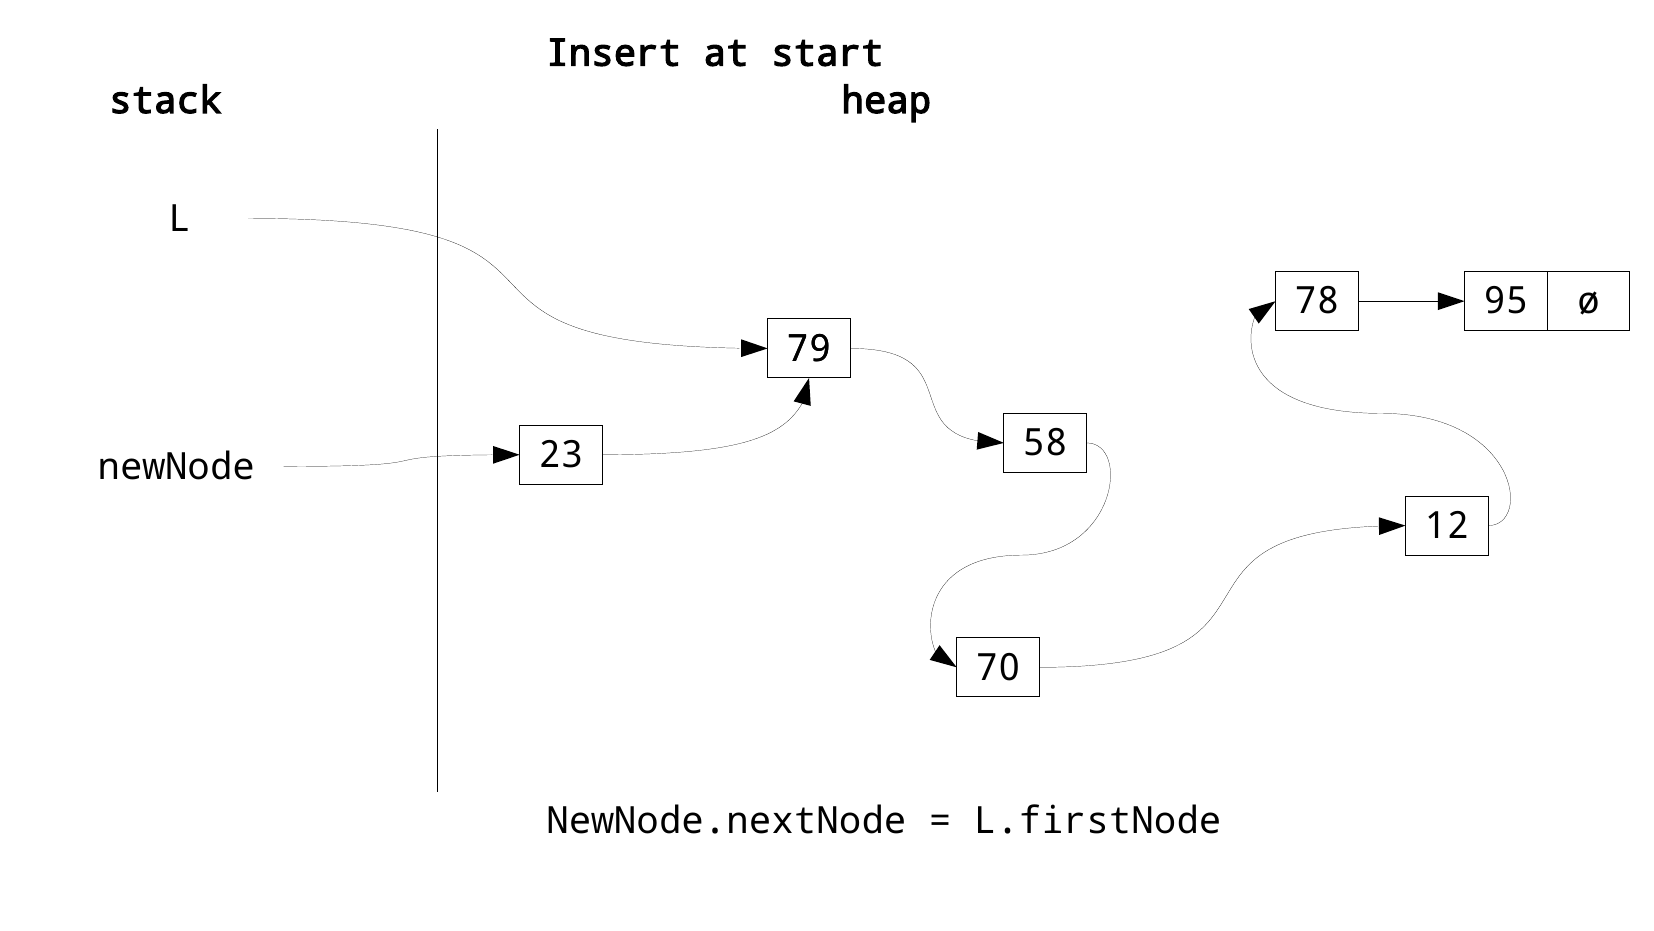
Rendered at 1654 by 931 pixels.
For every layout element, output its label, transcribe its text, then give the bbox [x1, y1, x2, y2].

text_box NewNode.nextNode = L.firstNode [531, 791, 1406, 895]
text_box newNode [82, 437, 284, 496]
text_box 58 [1003, 413, 1087, 473]
text_box 70 [956, 637, 1040, 697]
text_box 79 [767, 318, 851, 378]
text_box Insert at start [531, 23, 1028, 83]
text_box 12 [1405, 496, 1489, 556]
text_box L [153, 188, 249, 248]
text_box 23 [519, 425, 603, 485]
text_box stack [94, 70, 308, 130]
text_box ø [1547, 271, 1630, 331]
text_box 78 [1275, 271, 1359, 331]
text_box 95 [1464, 271, 1547, 331]
text_box heap [826, 70, 1040, 130]
